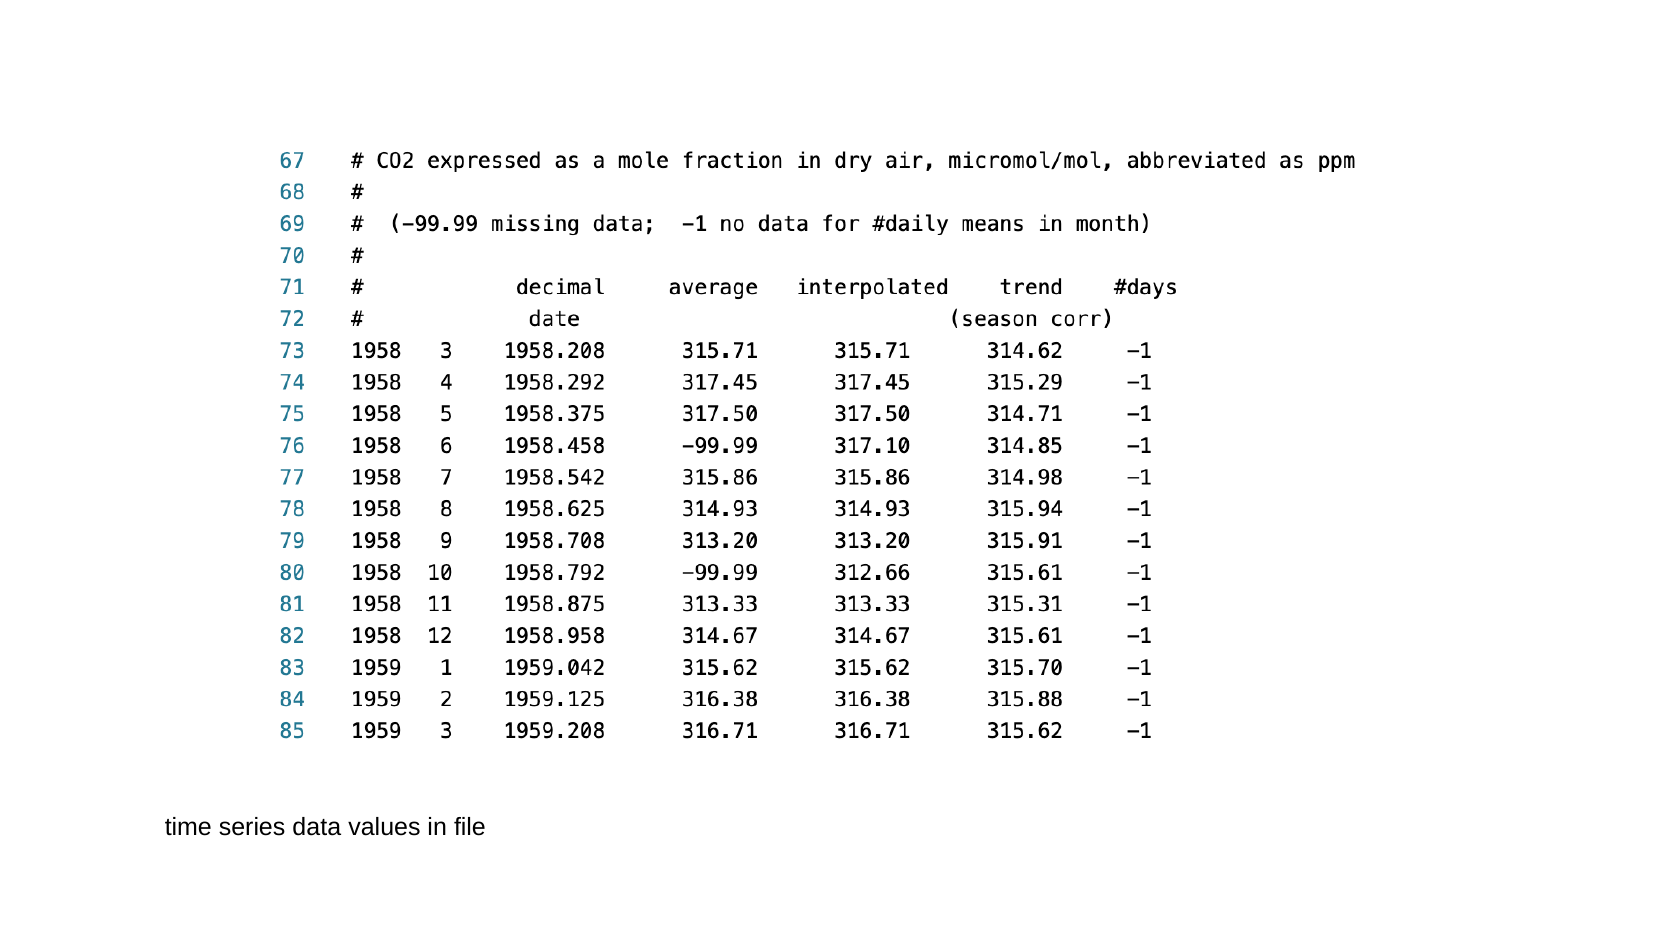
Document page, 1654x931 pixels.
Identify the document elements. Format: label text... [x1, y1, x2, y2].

text_box time series data values in file [150, 805, 502, 849]
picture [236, 139, 1463, 751]
